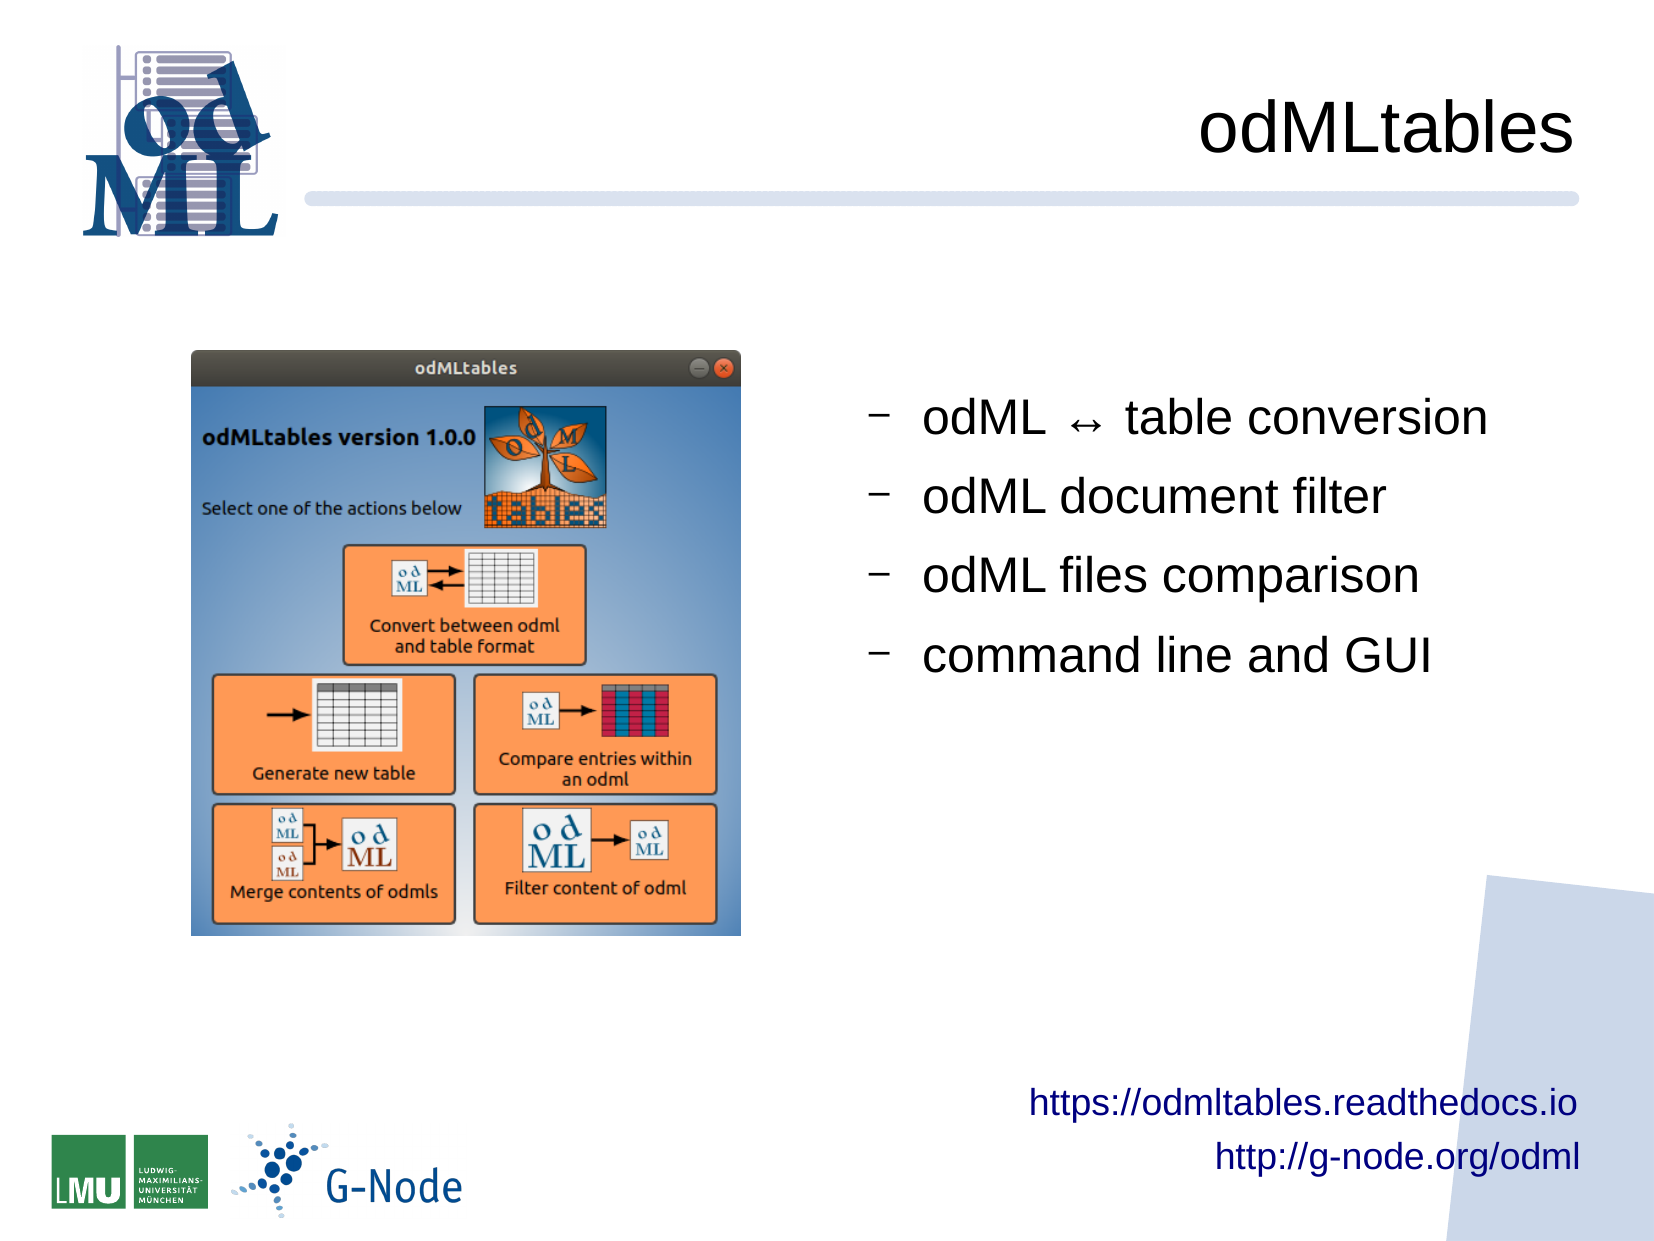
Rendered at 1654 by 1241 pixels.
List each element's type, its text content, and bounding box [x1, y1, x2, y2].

picture [82, 45, 286, 238]
text_box odMLtables [87, 30, 1576, 226]
text_box https://odmltables.readthedocs.io [1014, 1074, 1594, 1131]
picture [230, 1123, 467, 1219]
list odML ↔ table conversion odML document filter odML files comparison command line and GUI [780, 388, 1549, 707]
picture [191, 350, 741, 936]
text_box http://g-node.org/odml [1200, 1128, 1606, 1189]
